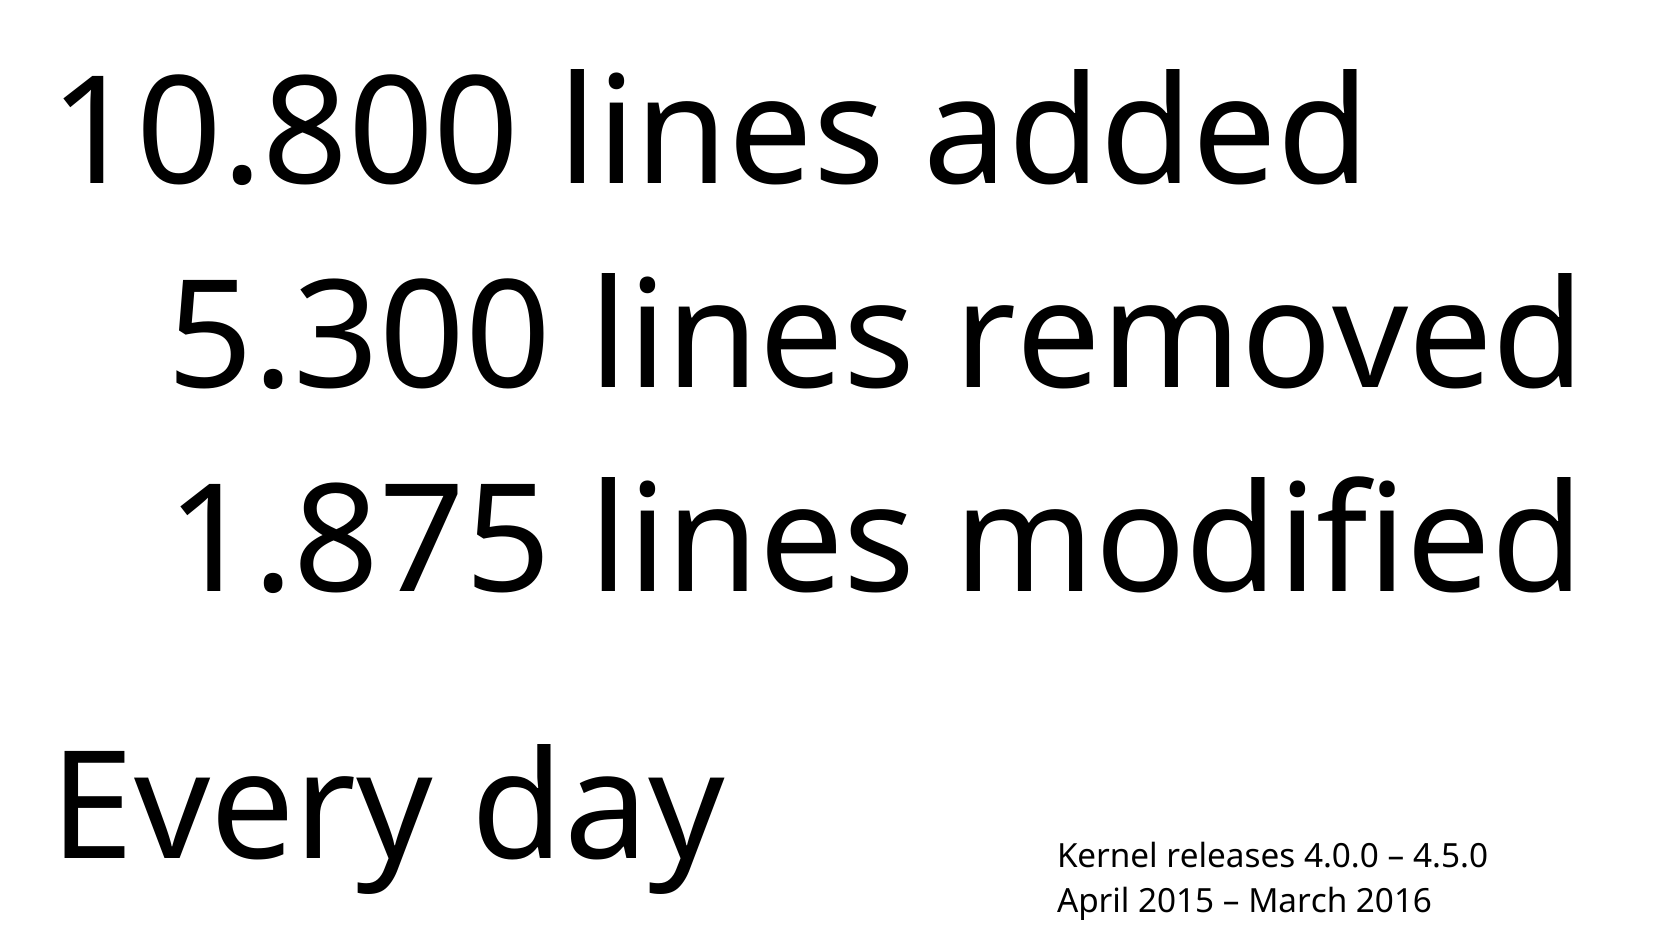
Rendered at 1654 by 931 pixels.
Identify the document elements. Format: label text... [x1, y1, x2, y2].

text_box 10.800 lines added 5.300 lines removed 1.875 lines modified Every day [35, 15, 1618, 806]
text_box Kernel releases 4.0.0 – 4.5.0 April 2015 – March 2016 [1042, 824, 1569, 919]
